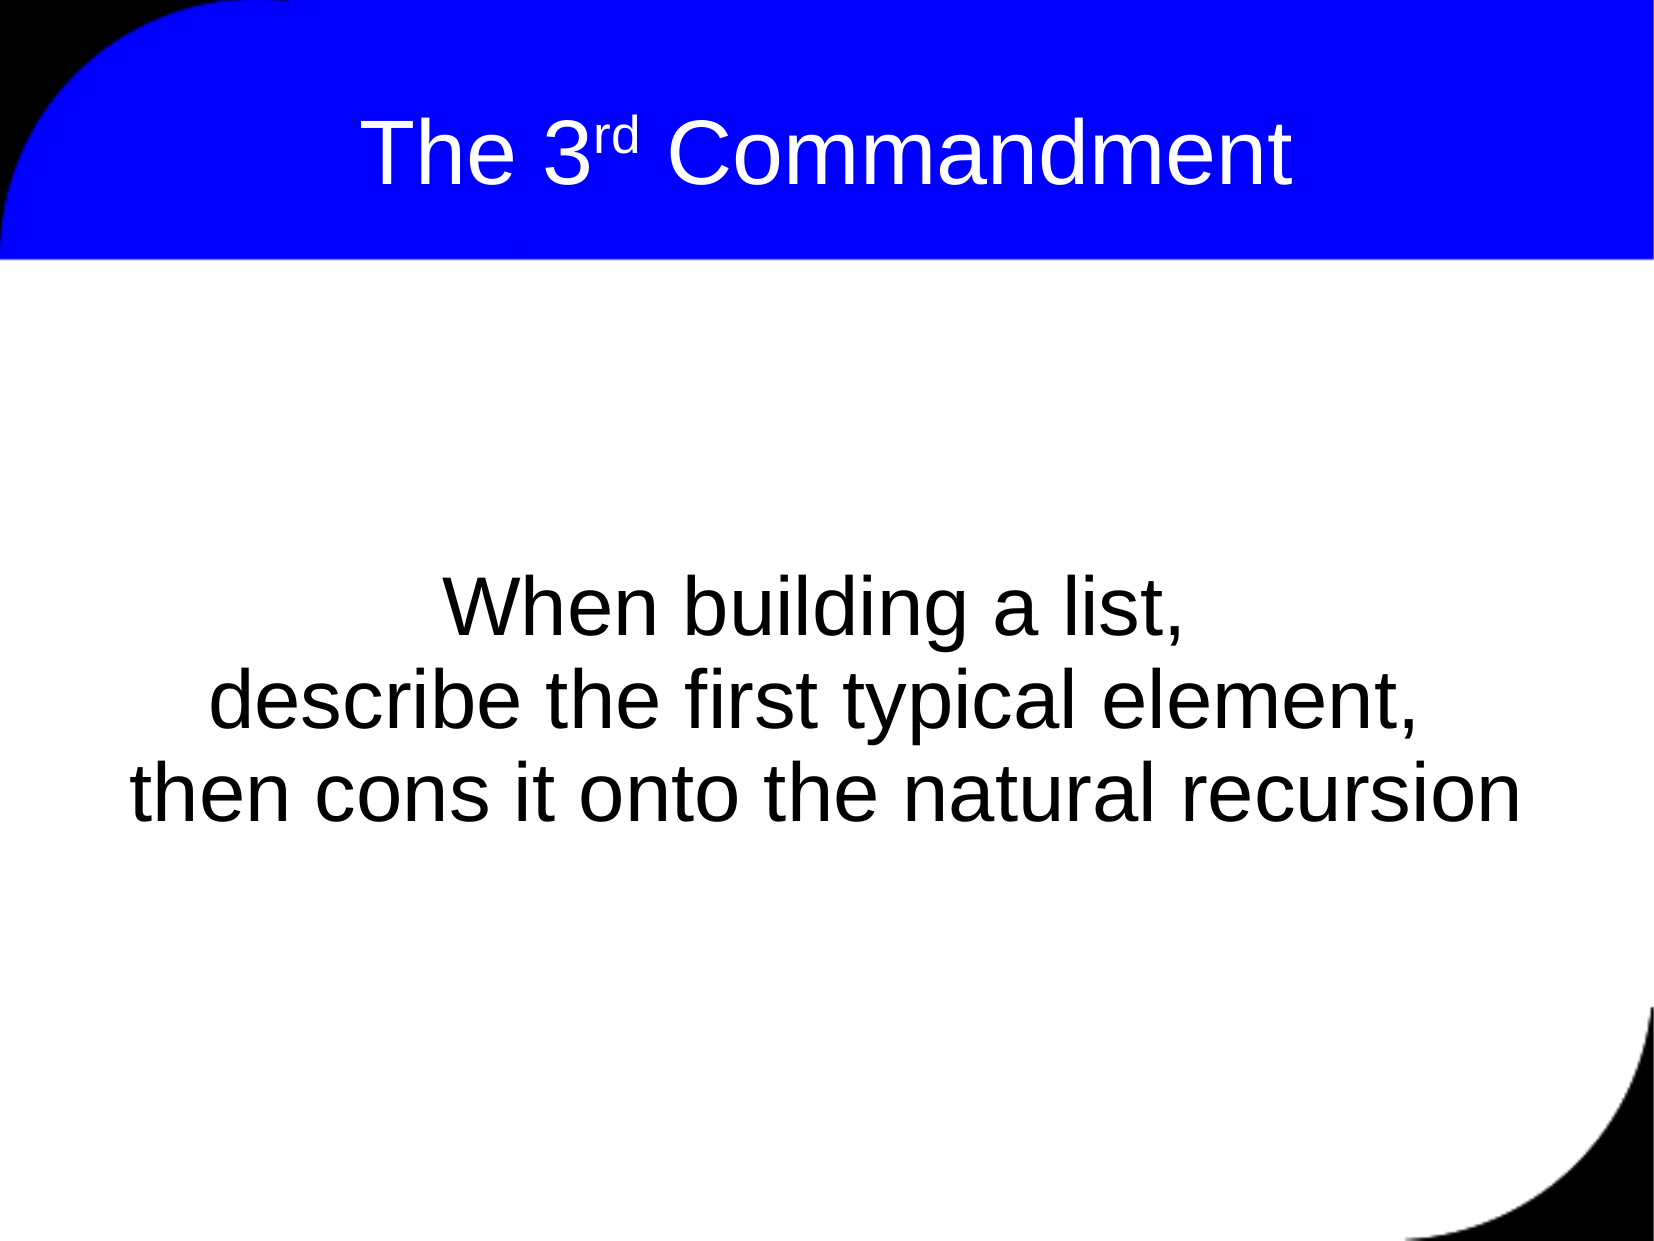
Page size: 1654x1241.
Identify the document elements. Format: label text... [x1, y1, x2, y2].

title The 3rd Commandment [82, 56, 1571, 250]
subtitle When building a list, describe the first typical element, then cons it onto the natural recursion [82, 297, 1571, 1102]
picture [0, 0, 1654, 1241]
